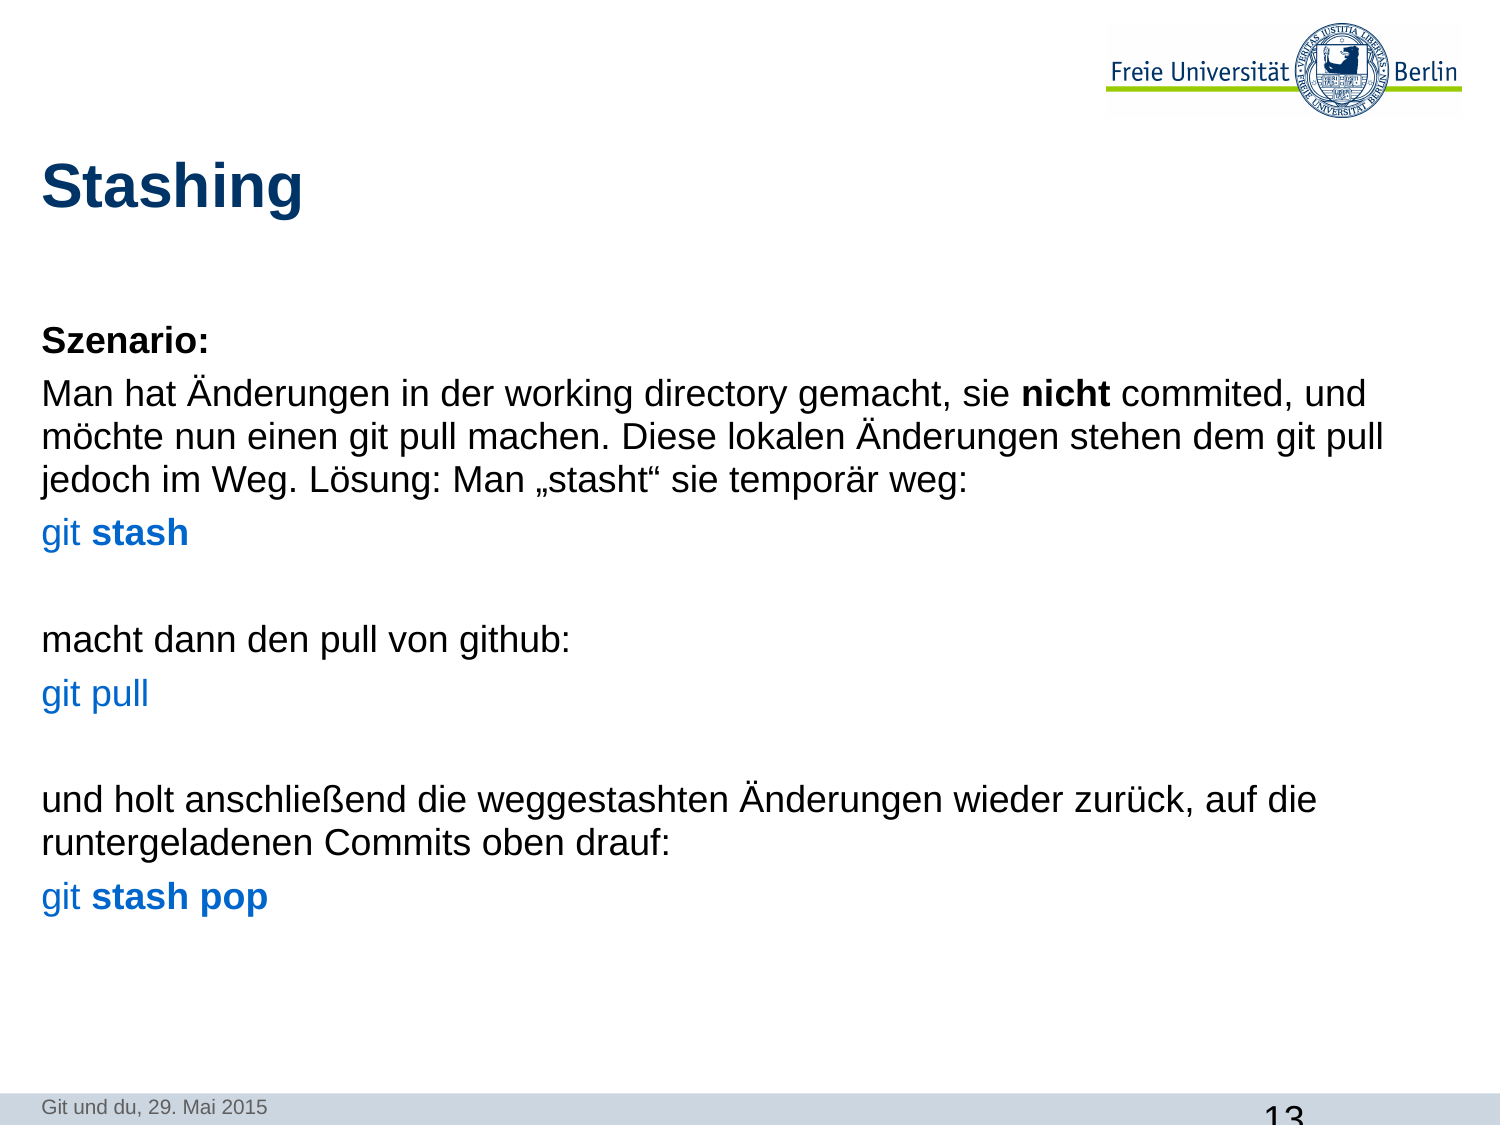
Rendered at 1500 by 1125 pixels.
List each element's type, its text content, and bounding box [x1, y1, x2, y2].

title Stashing [41, 150, 1460, 221]
list Szenario: Man hat Änderungen in der working directory gemacht, sie nicht commited, und möchte nun einen git pull machen. Diese lokalen Änderungen stehen dem git pull jedoch im Weg. Lösung: Man „stasht“ sie temporär weg: git stash macht dann den pull von github: git pull und holt anschließend die weggestashten Änderungen wieder zurück, auf die runtergeladenen Commits oben drauf: git stash pop [41, 265, 1460, 1064]
picture [1106, 23, 1462, 118]
